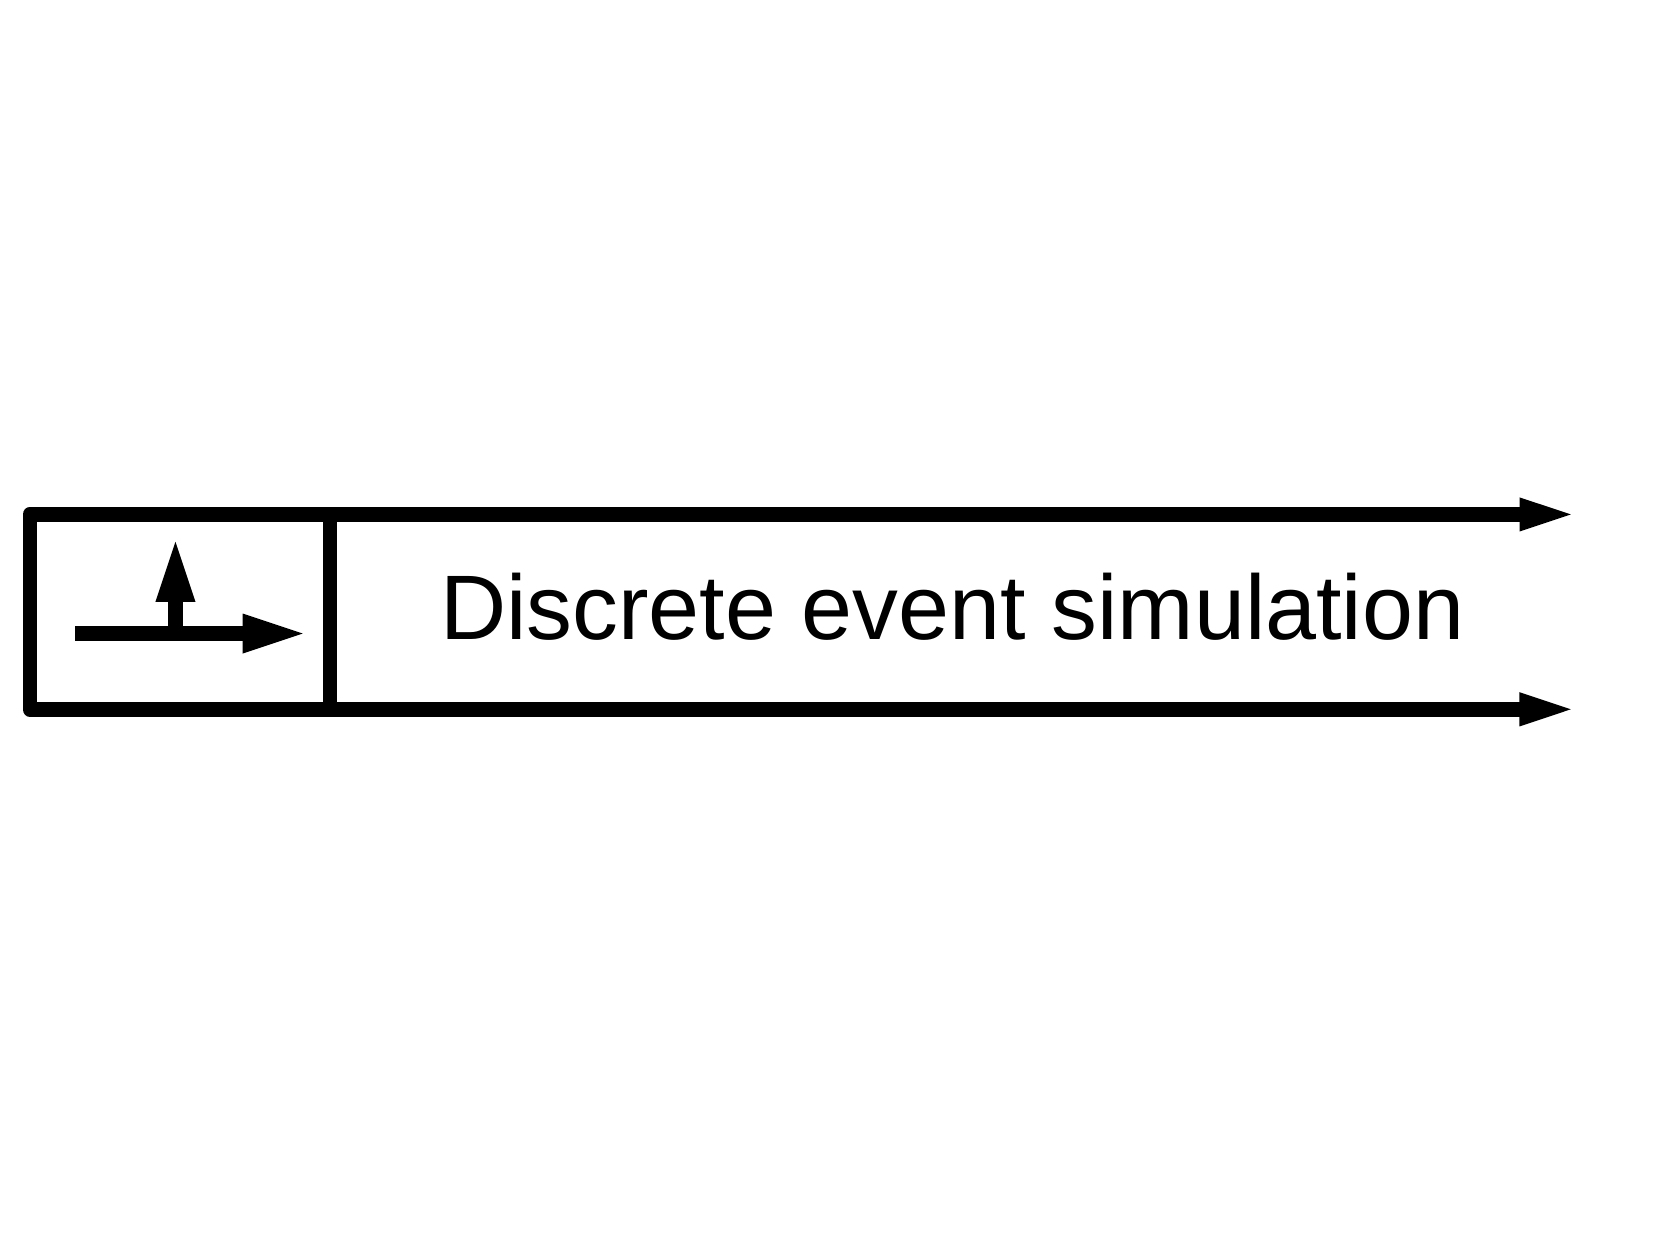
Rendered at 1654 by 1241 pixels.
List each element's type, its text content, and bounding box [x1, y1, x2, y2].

title Discrete event simulation [330, 504, 1576, 712]
